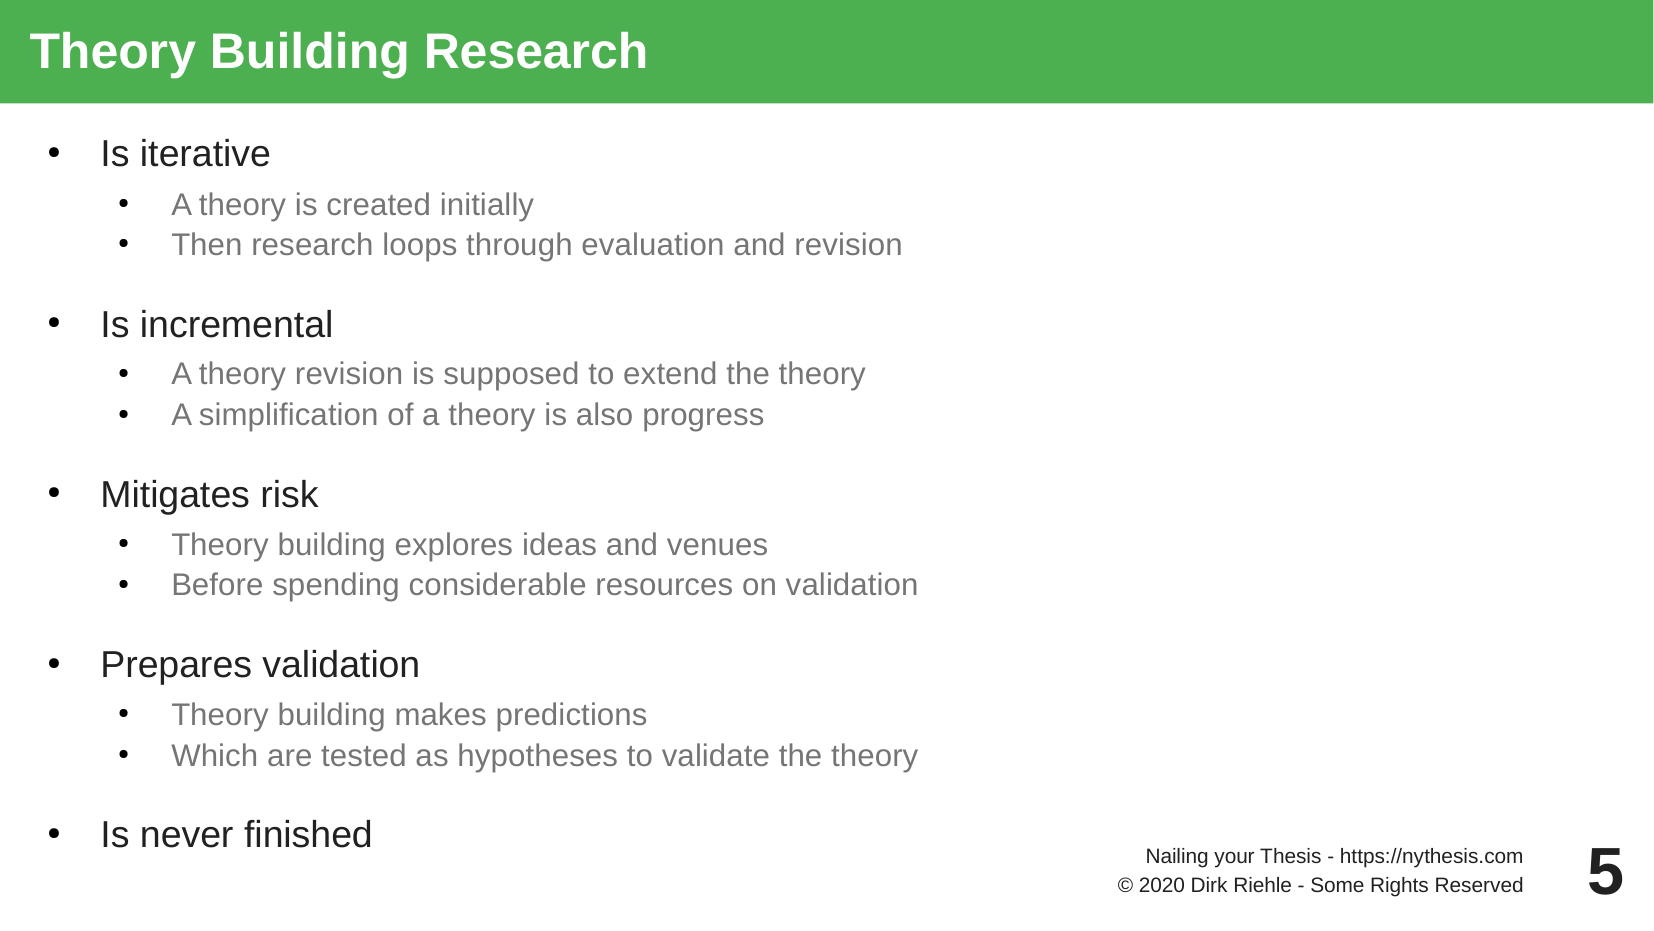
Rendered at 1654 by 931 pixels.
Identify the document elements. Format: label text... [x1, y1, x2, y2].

list Is iterative A theory is created initially Then research loops through evaluation and revision Is incremental A theory revision is supposed to extend the theory A simplification of a theory is also progress Mitigates risk Theory building explores ideas and venues Before spending considerable resources on validation Prepares validation Theory building makes predictions Which are tested as hypotheses to validate the theory Is never finished [29, 132, 1625, 901]
title Theory Building Research [0, 0, 1654, 104]
